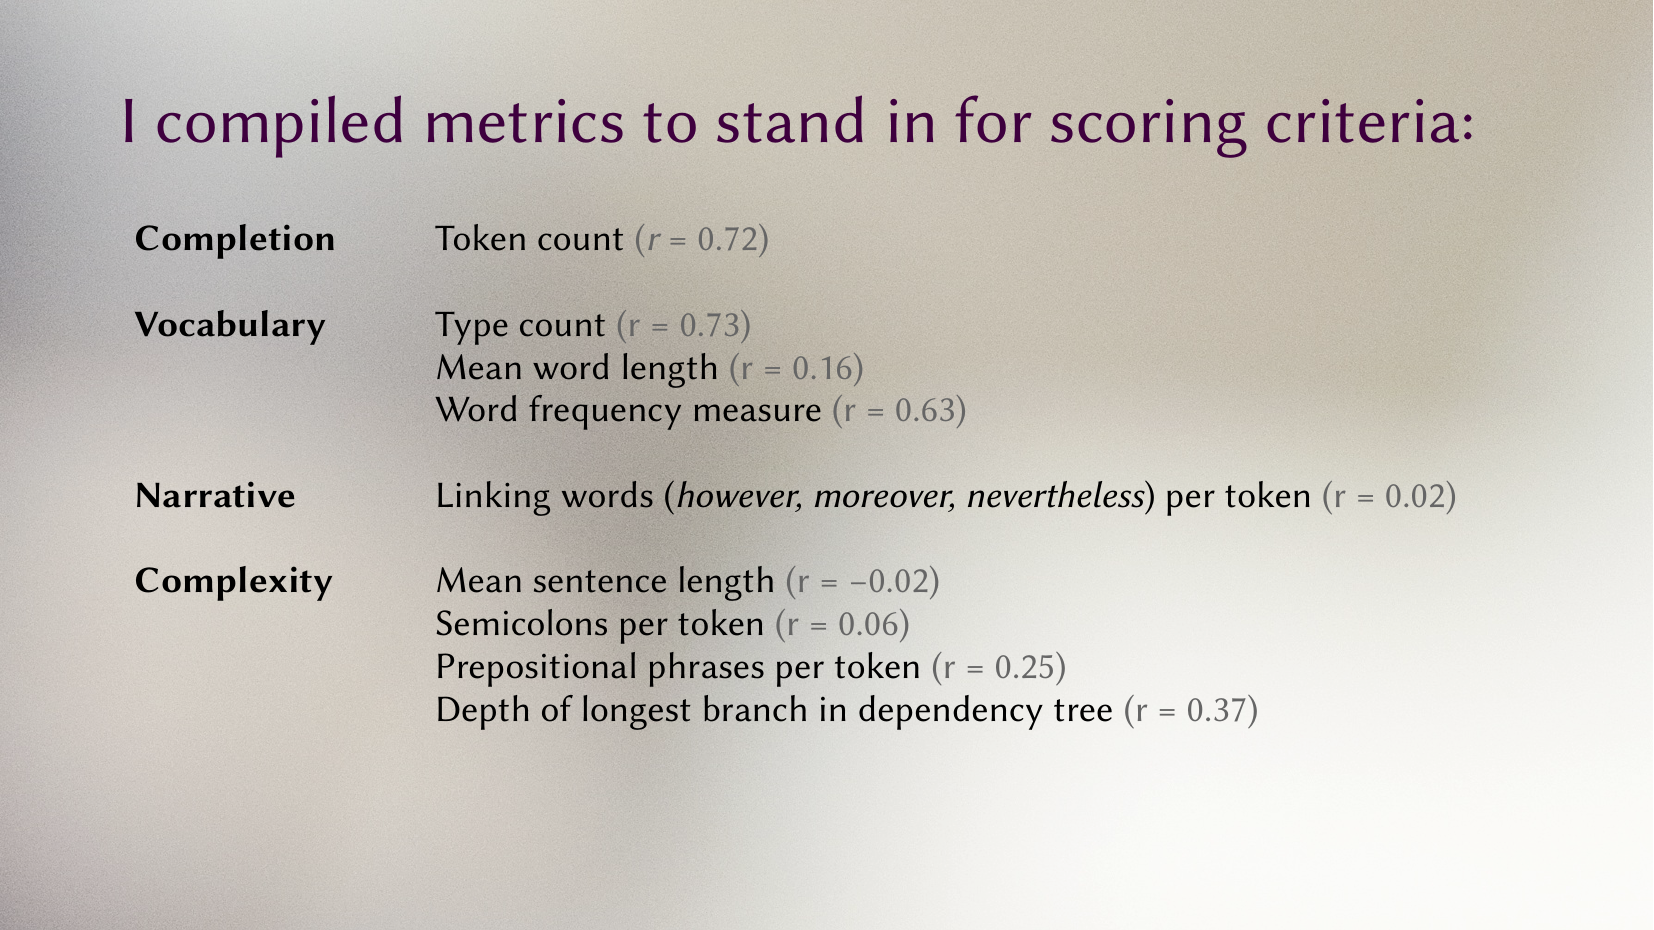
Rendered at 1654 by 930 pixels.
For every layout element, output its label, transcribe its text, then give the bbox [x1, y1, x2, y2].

text_box I compiled metrics to stand in for scoring criteria: [104, 74, 1560, 285]
text_box Completion Token count (r = 0.72) Vocabulary Type count (r = 0.73) Mean word length (r = 0.16) Word frequency measure (r = 0.63) Narrative Linking words (however, moreover, nevertheless) per token (r = 0.02) Complexity Mean sentence length (r = −0.02) Semicolons per token (r = 0.06) Prepositional phrases per token (r = 0.25) Depth of longest branch in dependency tree (r = 0.37) [119, 209, 1485, 855]
